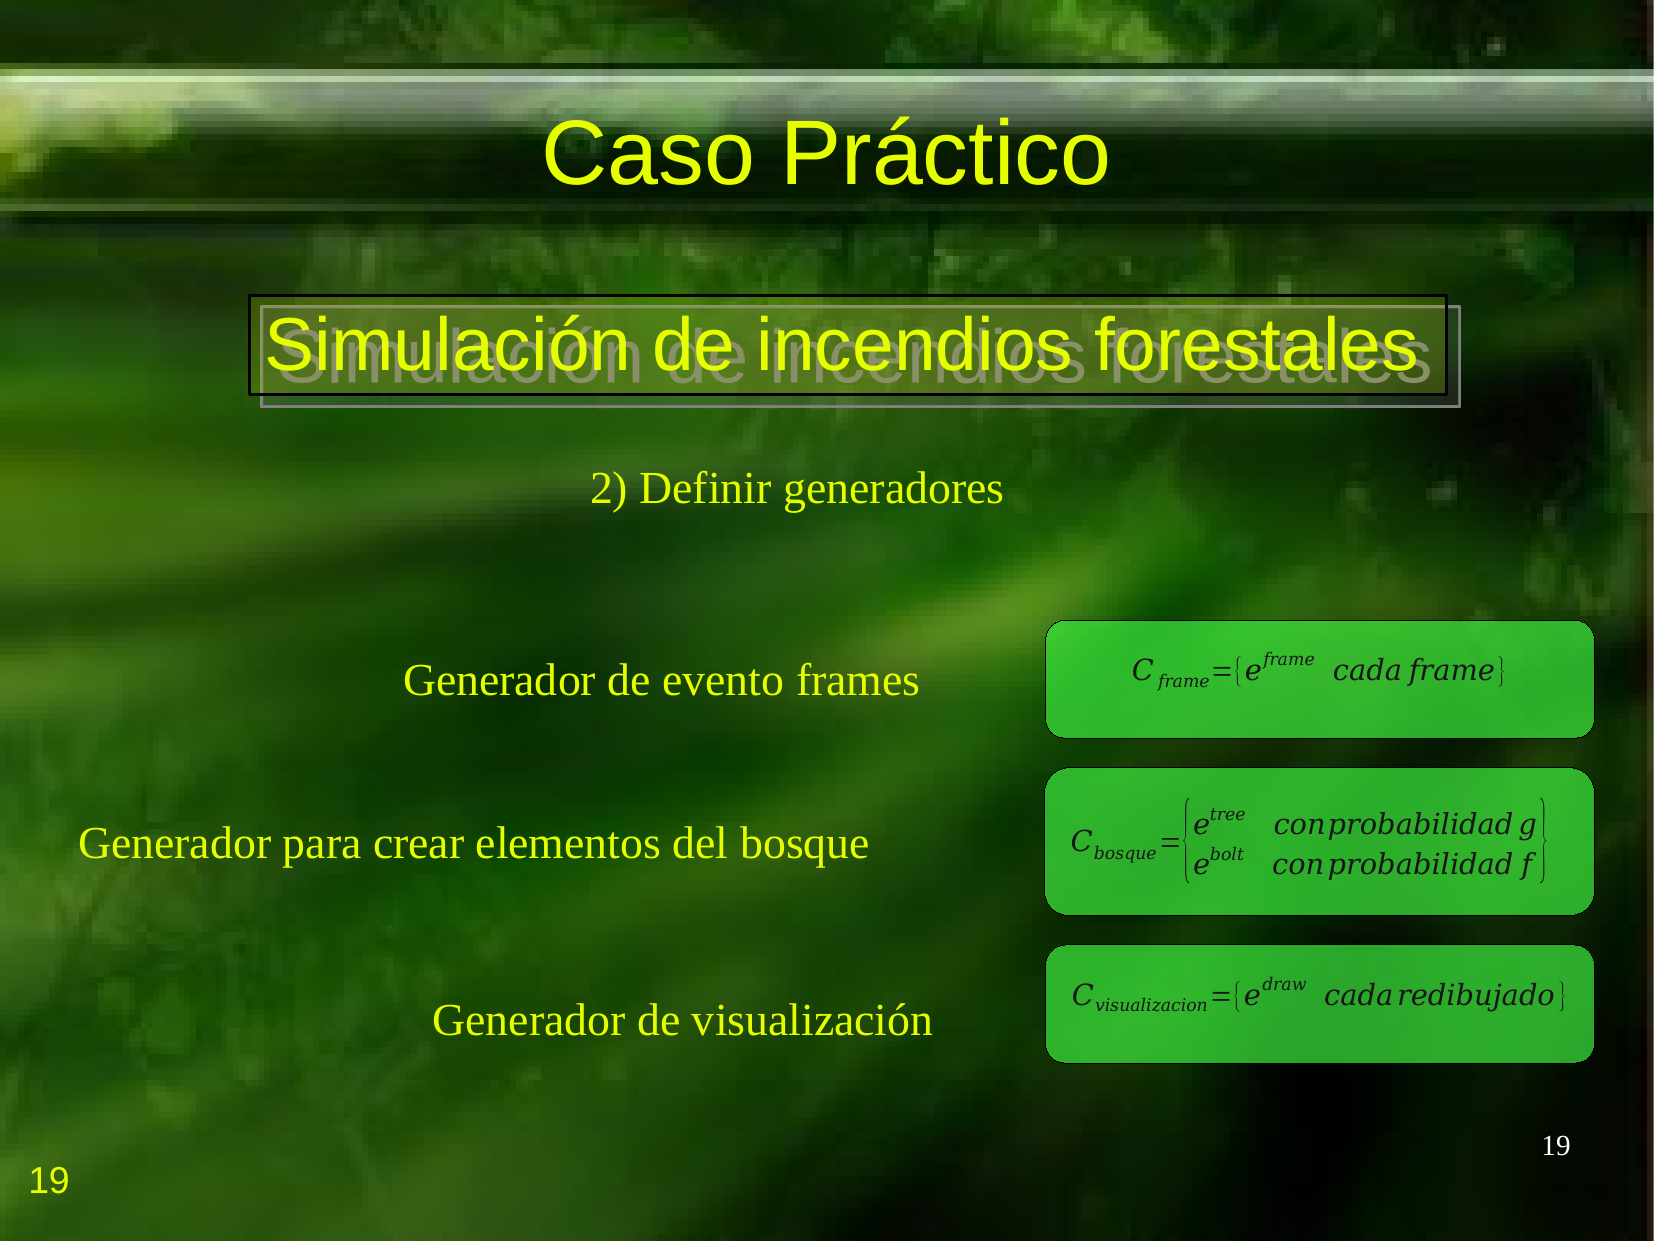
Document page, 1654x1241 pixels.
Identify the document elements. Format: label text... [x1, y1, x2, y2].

text_box [1045, 944, 1595, 1064]
text_box Generador de visualización [417, 974, 1009, 1041]
text_box <número> [13, 1151, 214, 1222]
chart [1065, 974, 1575, 1017]
text_box Generador de evento frames [388, 634, 1009, 700]
chart [1064, 797, 1557, 886]
text_box Generador para crear elementos del bosque [63, 797, 1009, 864]
text_box 2) Definir generadores [442, 443, 1152, 509]
text_box [1044, 767, 1595, 916]
chart [1125, 649, 1515, 693]
title Caso Práctico [82, 56, 1571, 250]
picture [0, 0, 1654, 1241]
text_box Simulación de incendios forestales [249, 295, 1447, 395]
text_box [1045, 620, 1595, 739]
